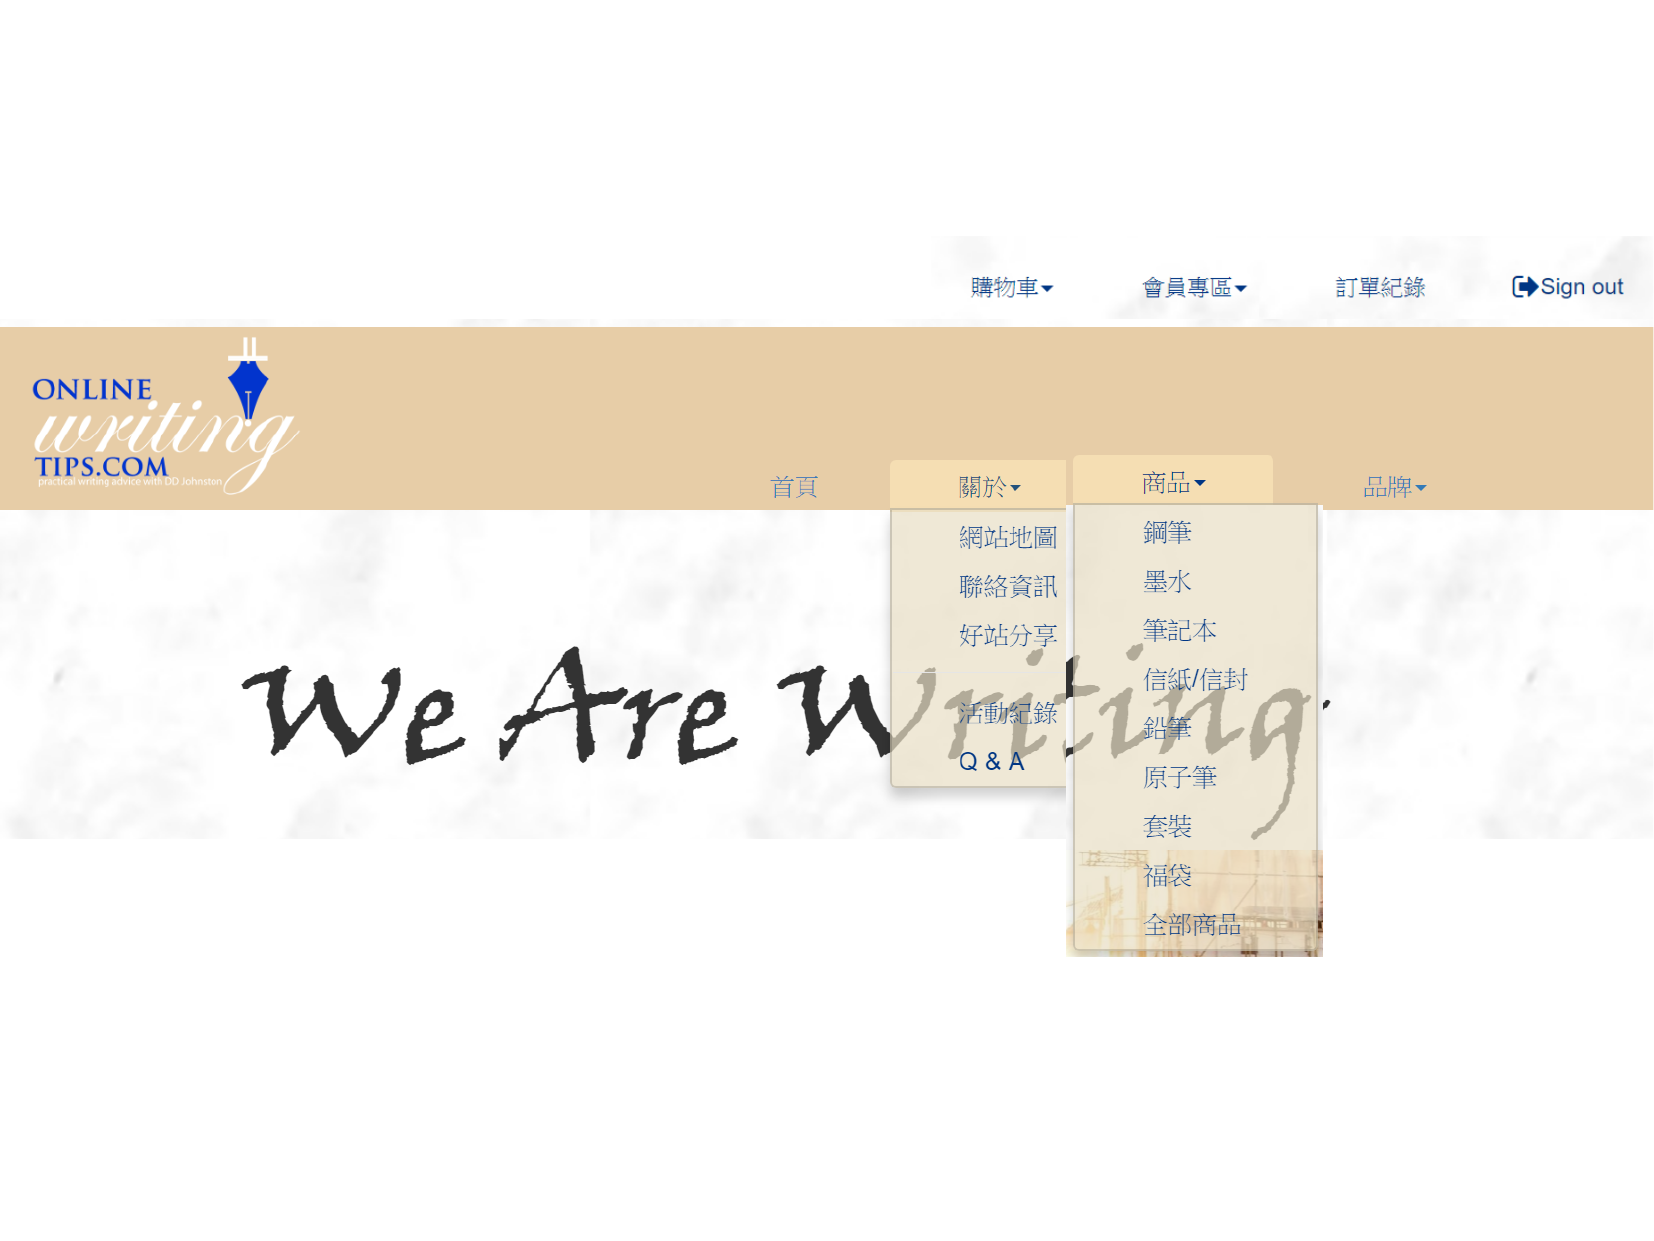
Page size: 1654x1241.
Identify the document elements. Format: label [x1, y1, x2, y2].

picture [0, 236, 1654, 957]
